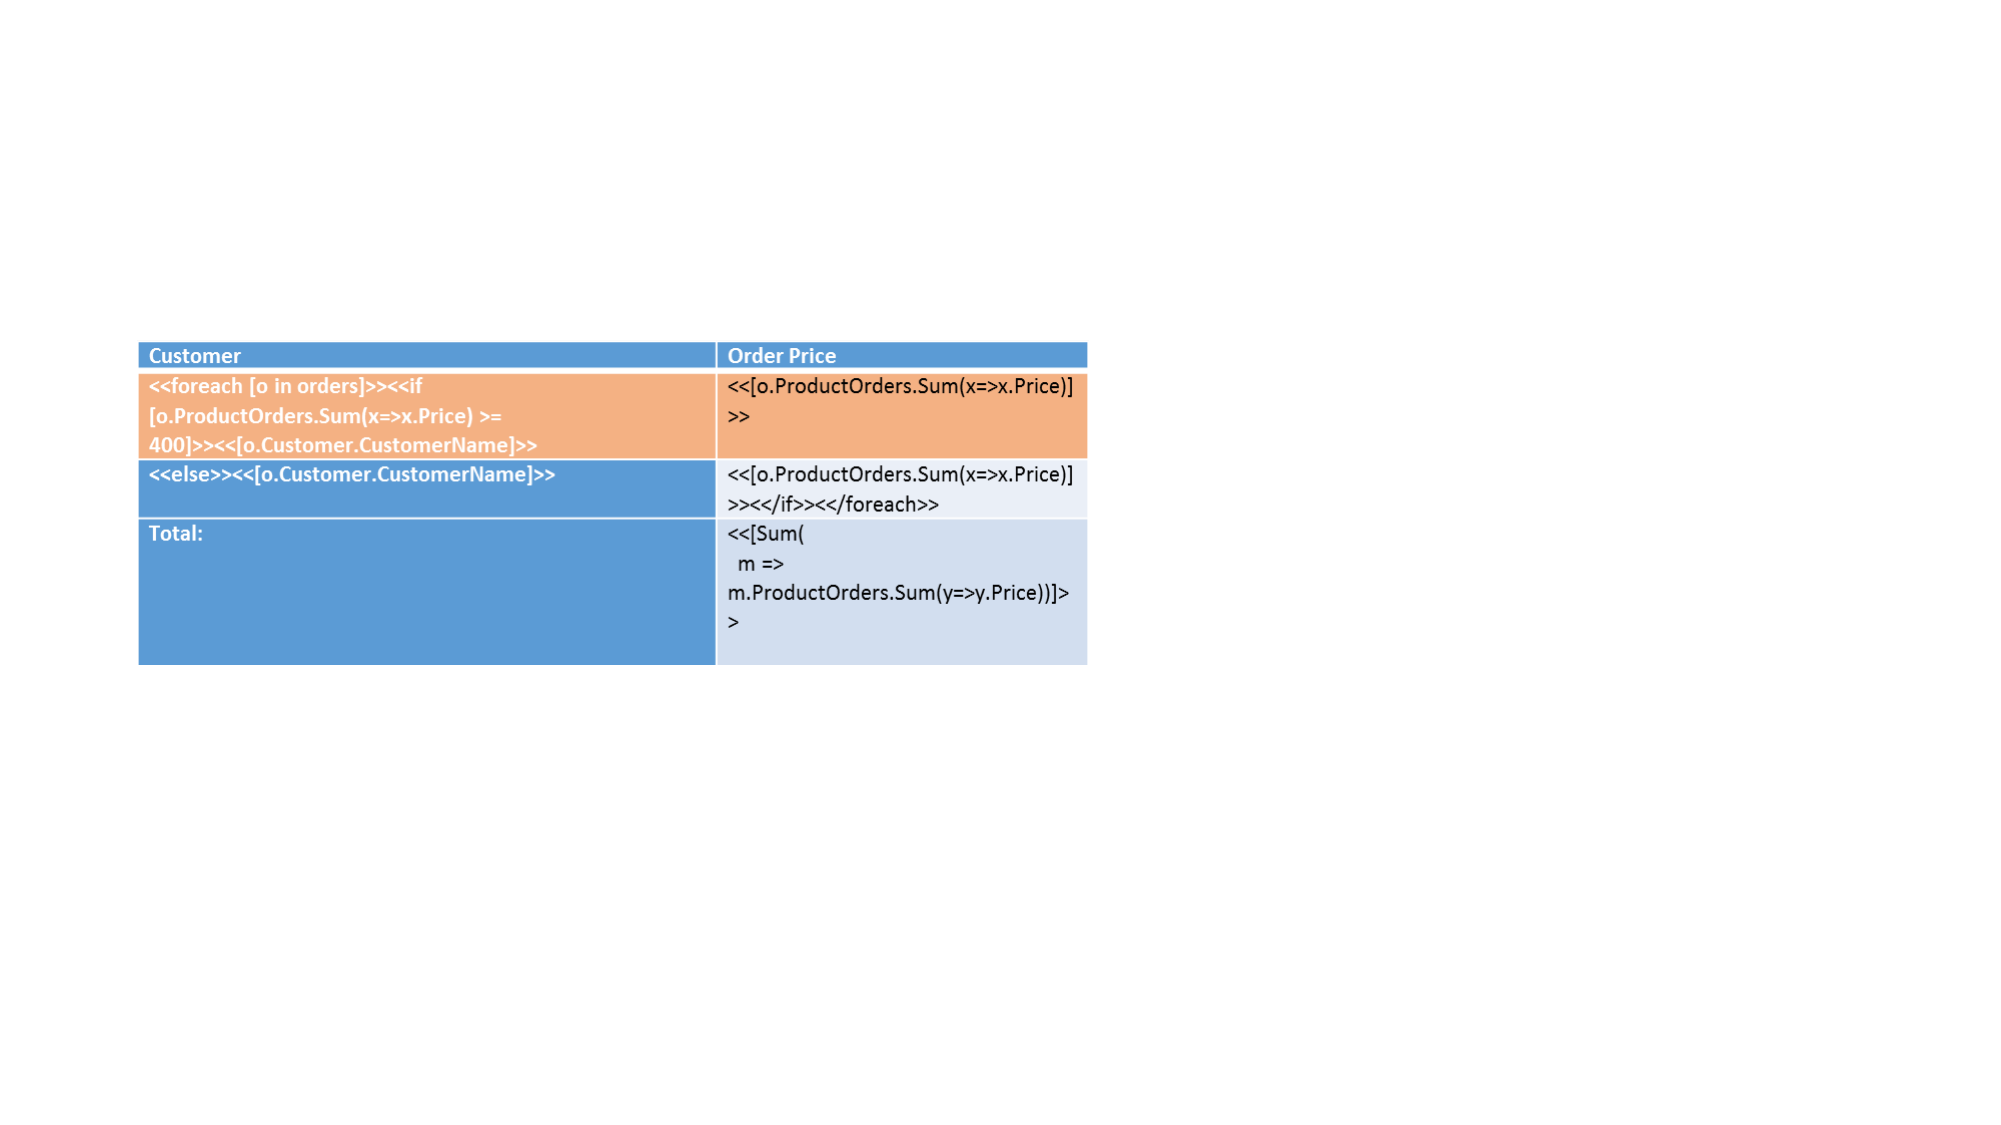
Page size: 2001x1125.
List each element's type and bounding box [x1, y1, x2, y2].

picture [137, 335, 1089, 667]
